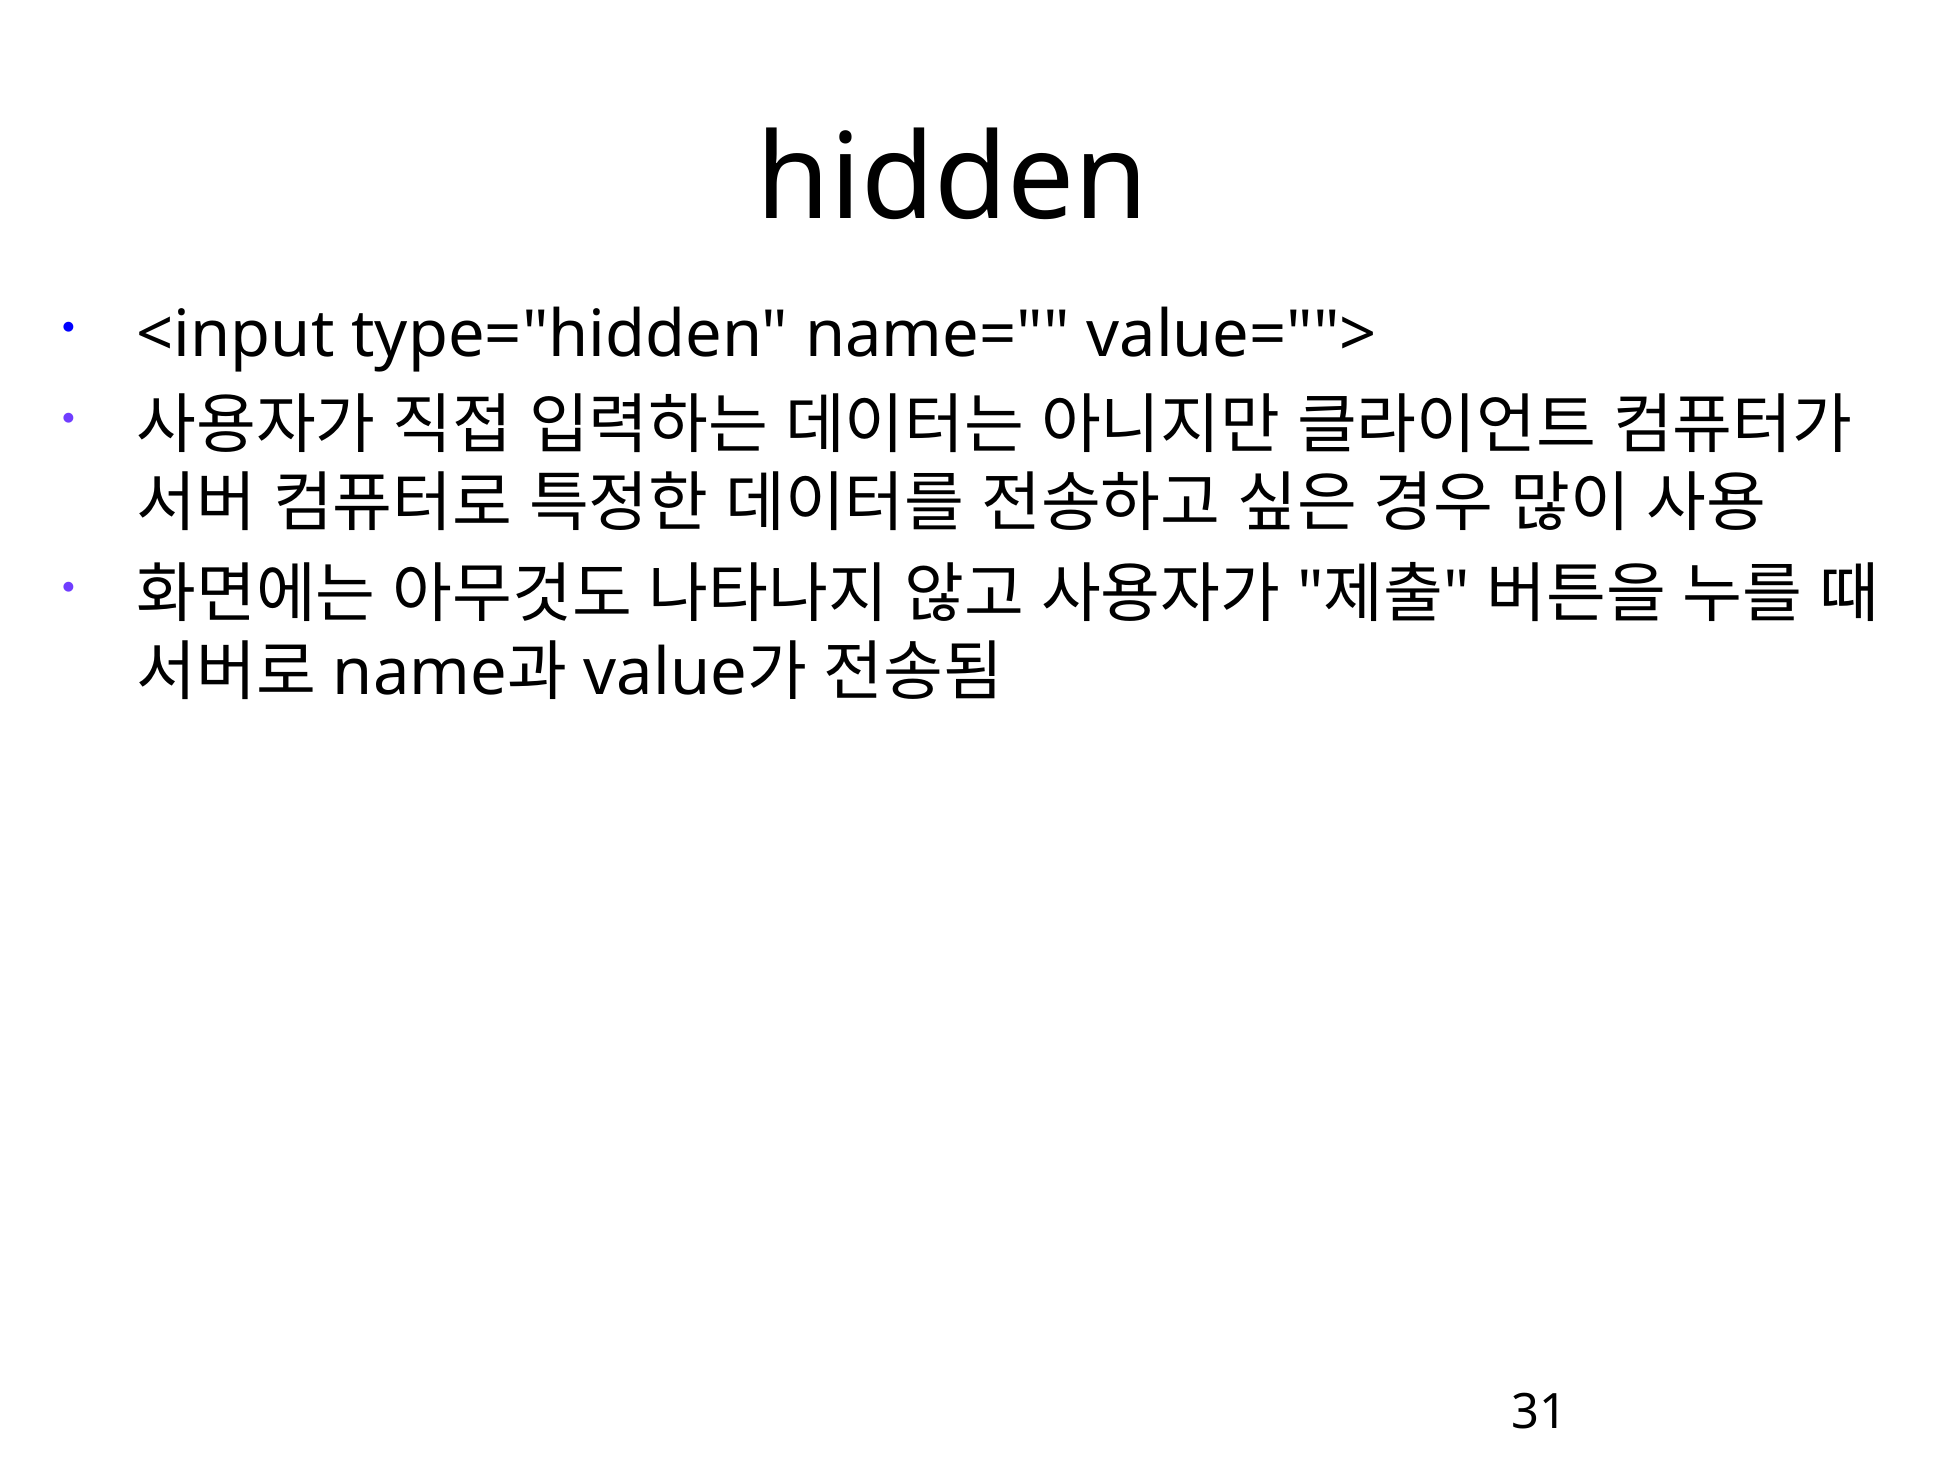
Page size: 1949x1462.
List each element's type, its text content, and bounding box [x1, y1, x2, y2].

title hidden [156, 92, 1749, 255]
list <input type="hidden" name="" value=""> 사용자가 직접 입력하는 데이터는 아니지만 클라이언트 컴퓨터가 서버 컴퓨터로 특정한 데이터를 전송하고 싶은 경우 많이 사용 화면에는 아무것도 나타나지 않고 사용자가 "제출" 버튼을 누를 때 서버로 name과 value가 전송됨 [48, 284, 1897, 1343]
slide_number <숫자> [1496, 1372, 1899, 1462]
